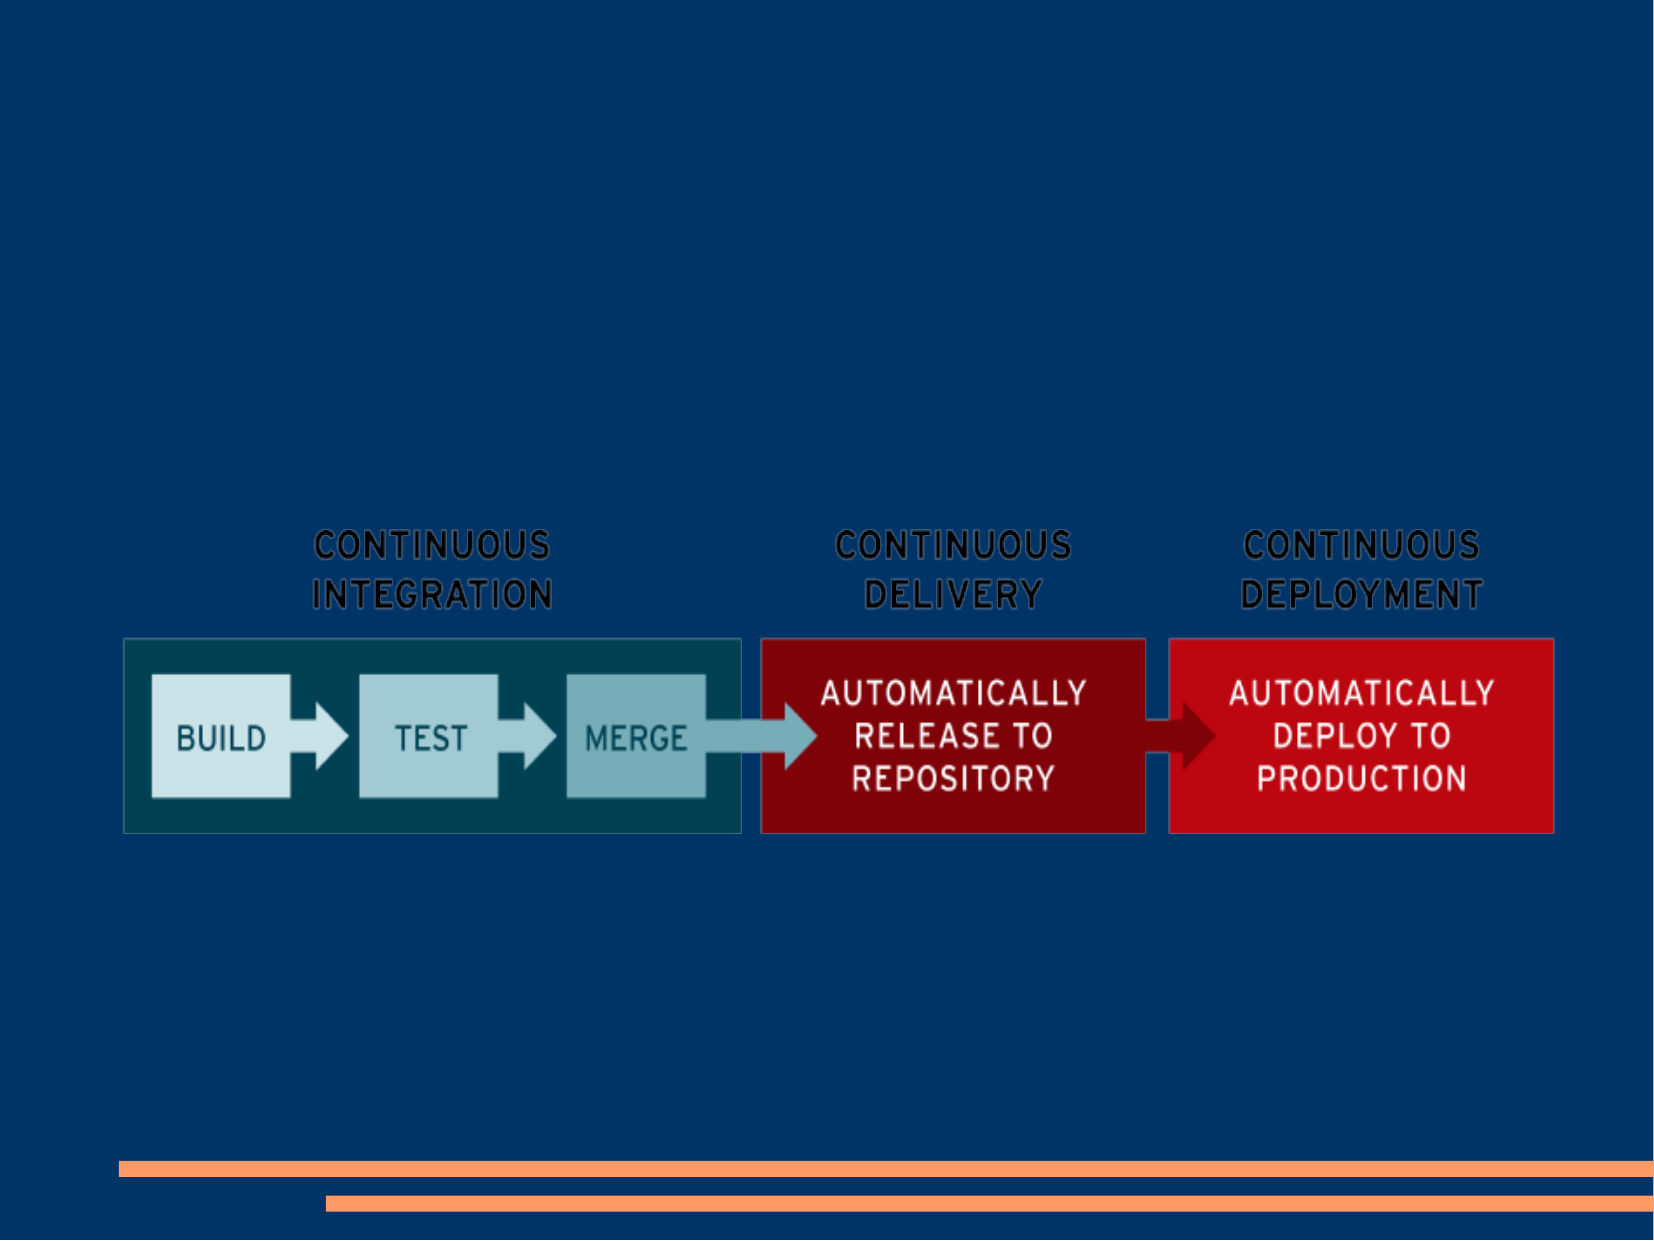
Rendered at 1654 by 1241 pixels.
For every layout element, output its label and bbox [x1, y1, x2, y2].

picture [121, 524, 1561, 838]
